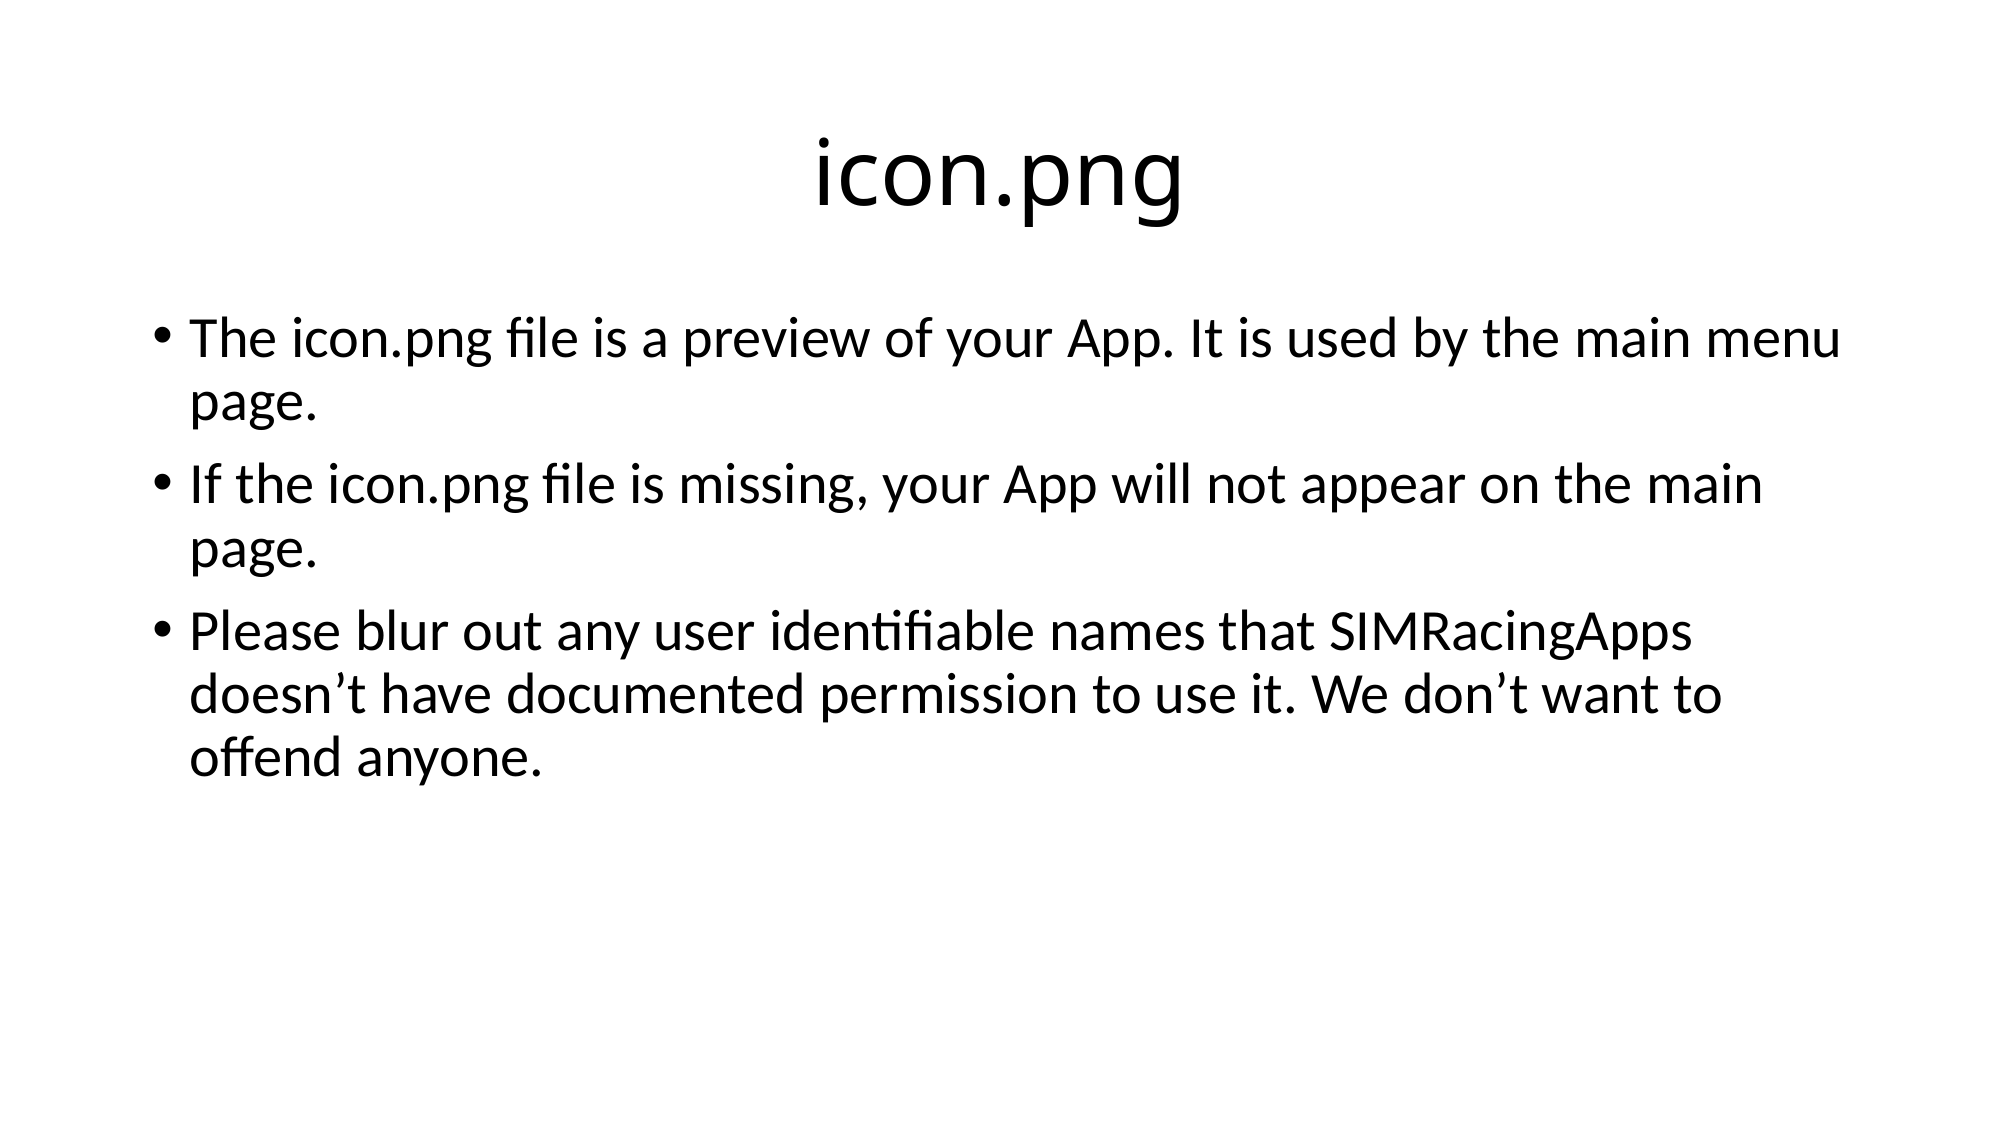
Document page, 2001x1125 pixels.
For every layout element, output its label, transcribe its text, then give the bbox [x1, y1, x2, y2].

title icon.png [137, 59, 1863, 278]
list The icon.png file is a preview of your App. It is used by the main menu page. If the icon.png file is missing, your App will not appear on the main page. Please blur out any user identifiable names that SIMRacingApps doesn’t have documented permission to use it. We don’t want to offend anyone. [137, 299, 1863, 1014]
